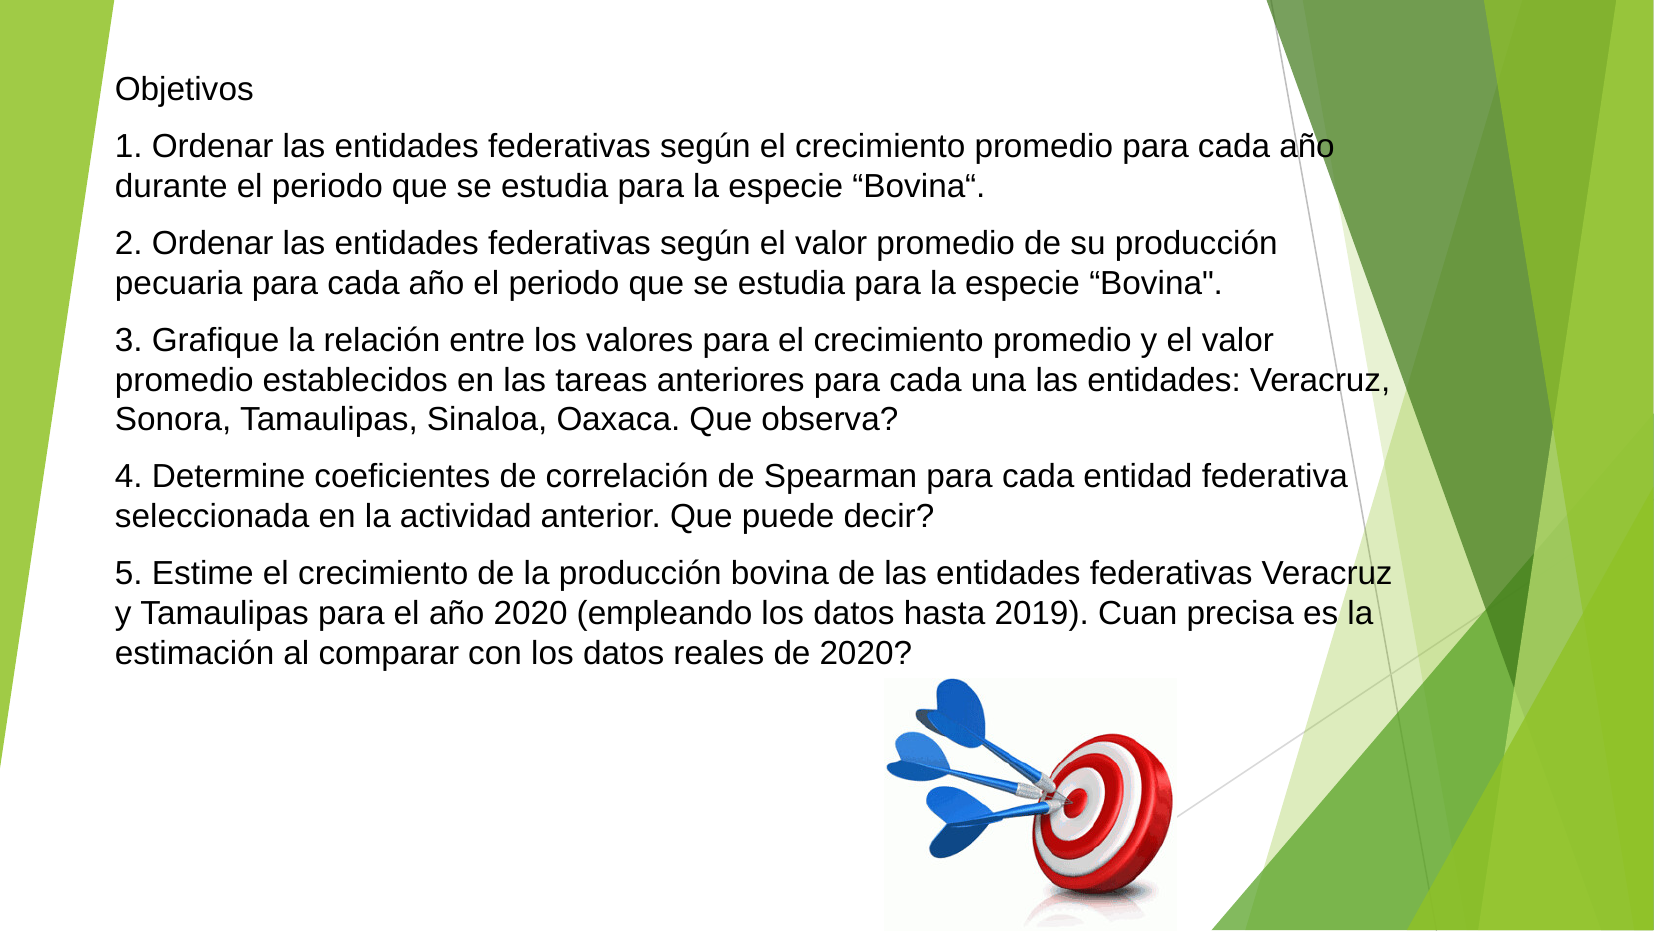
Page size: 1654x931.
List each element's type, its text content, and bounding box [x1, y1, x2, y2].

picture [884, 678, 1177, 931]
subtitle Objetivos 1. Ordenar las entidades federativas según el crecimiento promedio para cada año durante el periodo que se estudia para la especie “Bovina“. 2. Ordenar las entidades federativas según el valor promedio de su producción pecuaria para cada año el periodo que se estudia para la especie “Bovina". 3. Grafique la relación entre los valores para el crecimiento promedio y el valor promedio establecidos en las tareas anteriores para cada una las entidades: Veracruz, Sonora, Tamaulipas, Sinaloa, Oaxaca. Que observa? 4. Determine coeficientes de correlación de Spearman para cada entidad federativa seleccionada en la actividad anterior. Que puede decir? 5. Estime el crecimiento de la producción bovina de las entidades federativas Veracruz y Tamaulipas para el año 2020 (empleando los datos hasta 2019). Cuan precisa es la estimación al comparar con los datos reales de 2020? [99, 59, 1411, 747]
